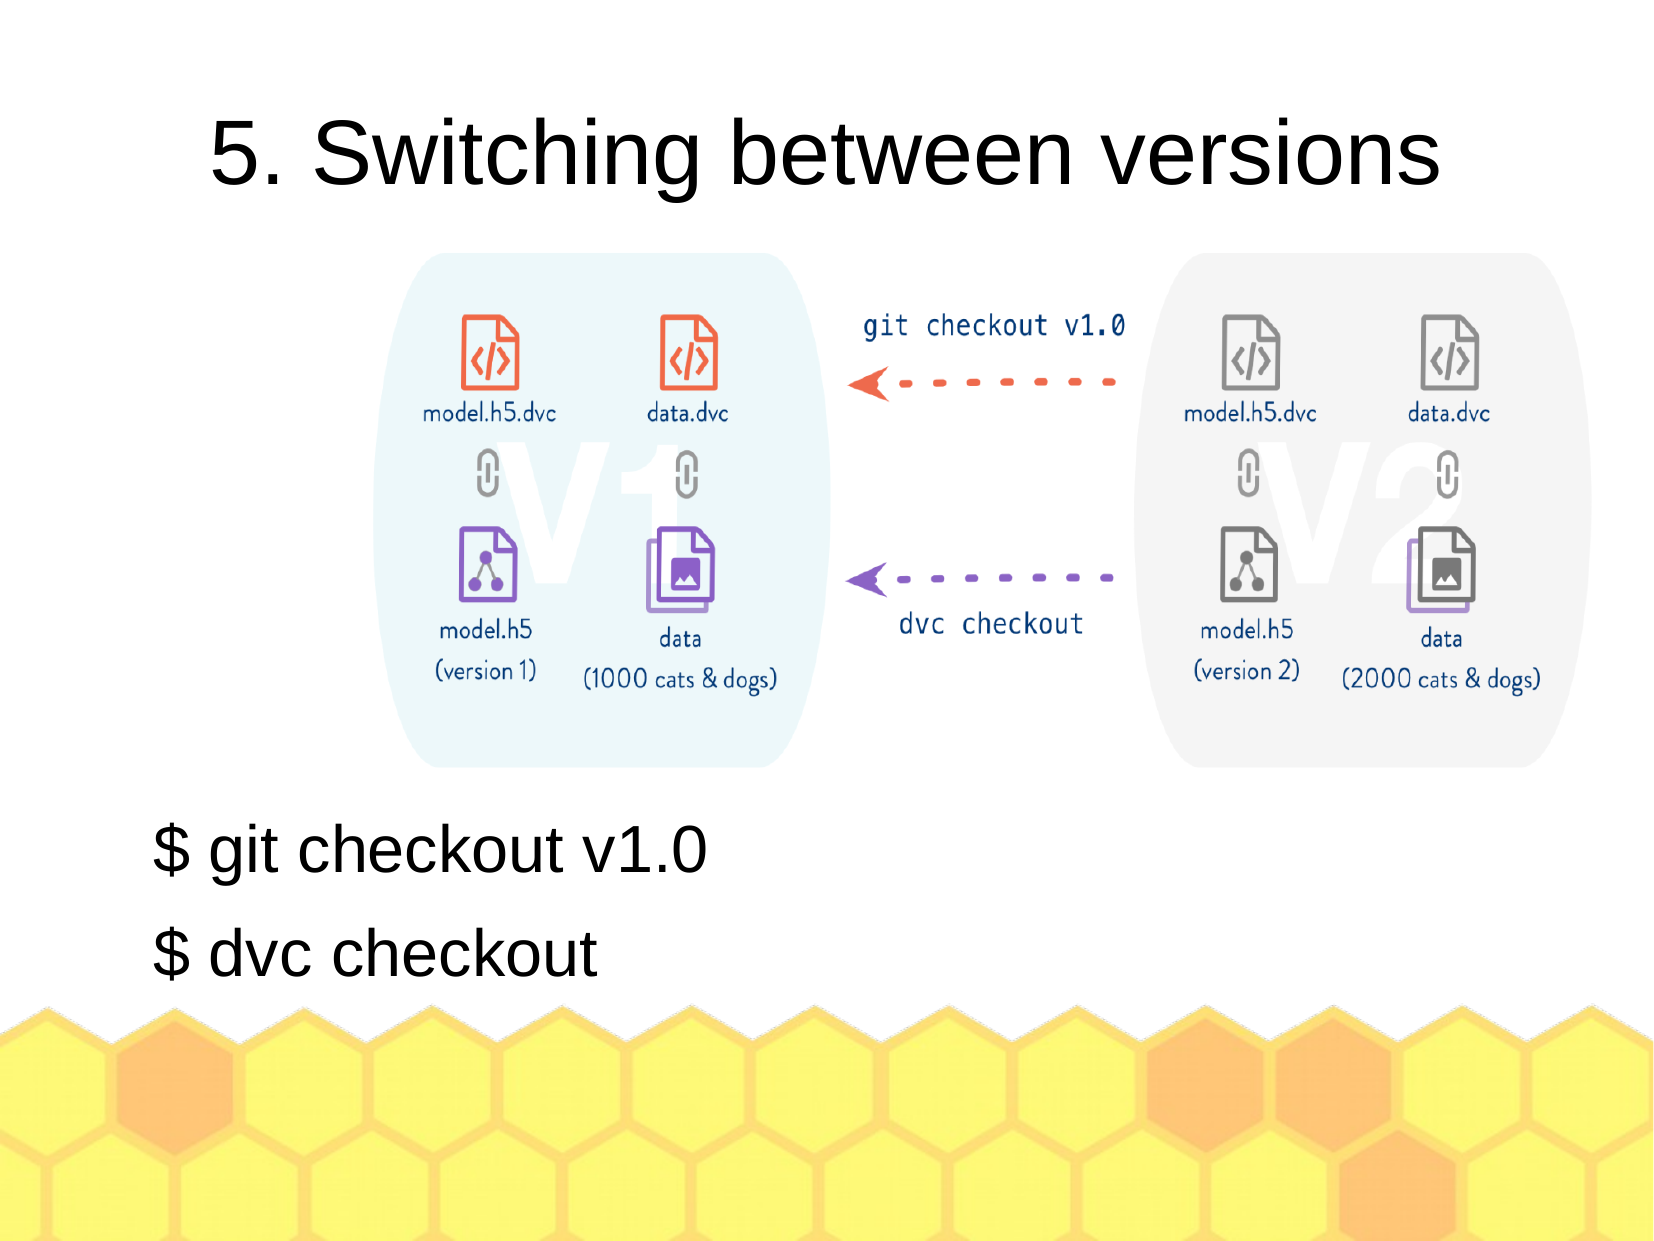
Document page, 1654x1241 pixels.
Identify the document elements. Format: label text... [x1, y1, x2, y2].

picture [0, 1001, 1654, 1241]
picture [355, 237, 1607, 782]
list $ git checkout v1.0 $ dvc checkout [82, 290, 1571, 1010]
title 5. Switching between versions [82, 49, 1571, 257]
